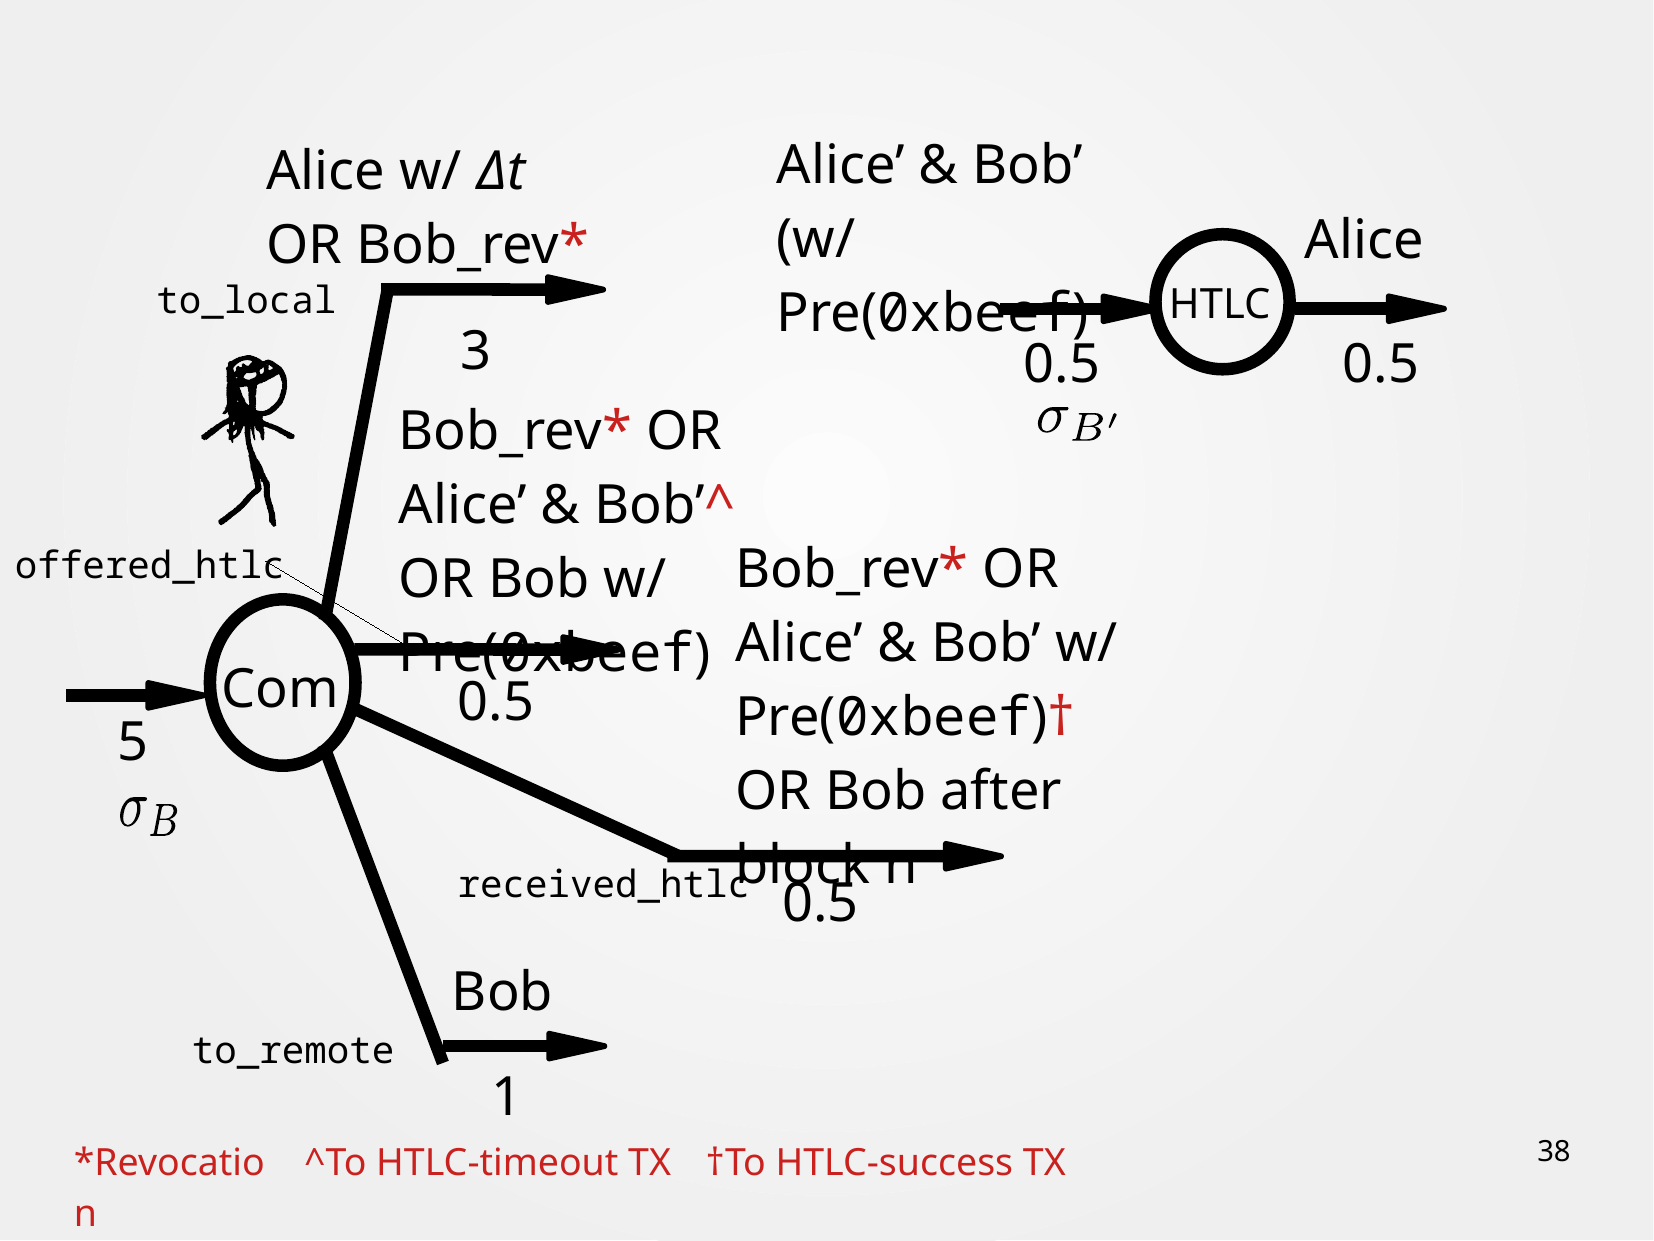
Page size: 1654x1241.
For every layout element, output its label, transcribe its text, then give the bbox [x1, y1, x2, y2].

picture [118, 797, 178, 836]
text_box Bob_rev* OR Alice’ & Bob’ w/ Pre(0xbeef)† OR Bob after block n [720, 522, 1134, 864]
text_box Alice [1289, 193, 1440, 289]
text_box 0.5 [442, 655, 562, 736]
text_box 3 [445, 304, 527, 383]
text_box *Revocation [59, 1127, 289, 1188]
text_box Alice’ & Bob’ (w/ Pre(0xbeef) [761, 118, 1193, 284]
picture [200, 354, 296, 527]
text_box 0.5 [767, 856, 886, 937]
text_box 0.5 [1009, 317, 1128, 414]
text_box 1 [476, 1049, 551, 1127]
text_box 0.5 [1327, 317, 1447, 398]
text_box ^To HTLC-timeout TX [289, 1127, 690, 1188]
text_box to_remote [177, 1015, 414, 1093]
text_box Alice w/ Δt OR Bob_rev* [251, 124, 709, 269]
text_box Com [206, 641, 411, 848]
text_box †To HTLC-success TX [690, 1127, 1105, 1188]
text_box received_htlc [442, 850, 768, 910]
text_box offered_htlc [0, 531, 325, 591]
text_box Bob_rev* OR Alice’ & Bob’^ OR Bob w/ Pre(0xbeef) [383, 383, 768, 660]
text_box Bob [437, 945, 600, 1062]
text_box 5 [102, 702, 178, 798]
text_box HTLC [1154, 266, 1294, 361]
picture [1033, 404, 1119, 443]
text_box to_local [141, 265, 378, 325]
